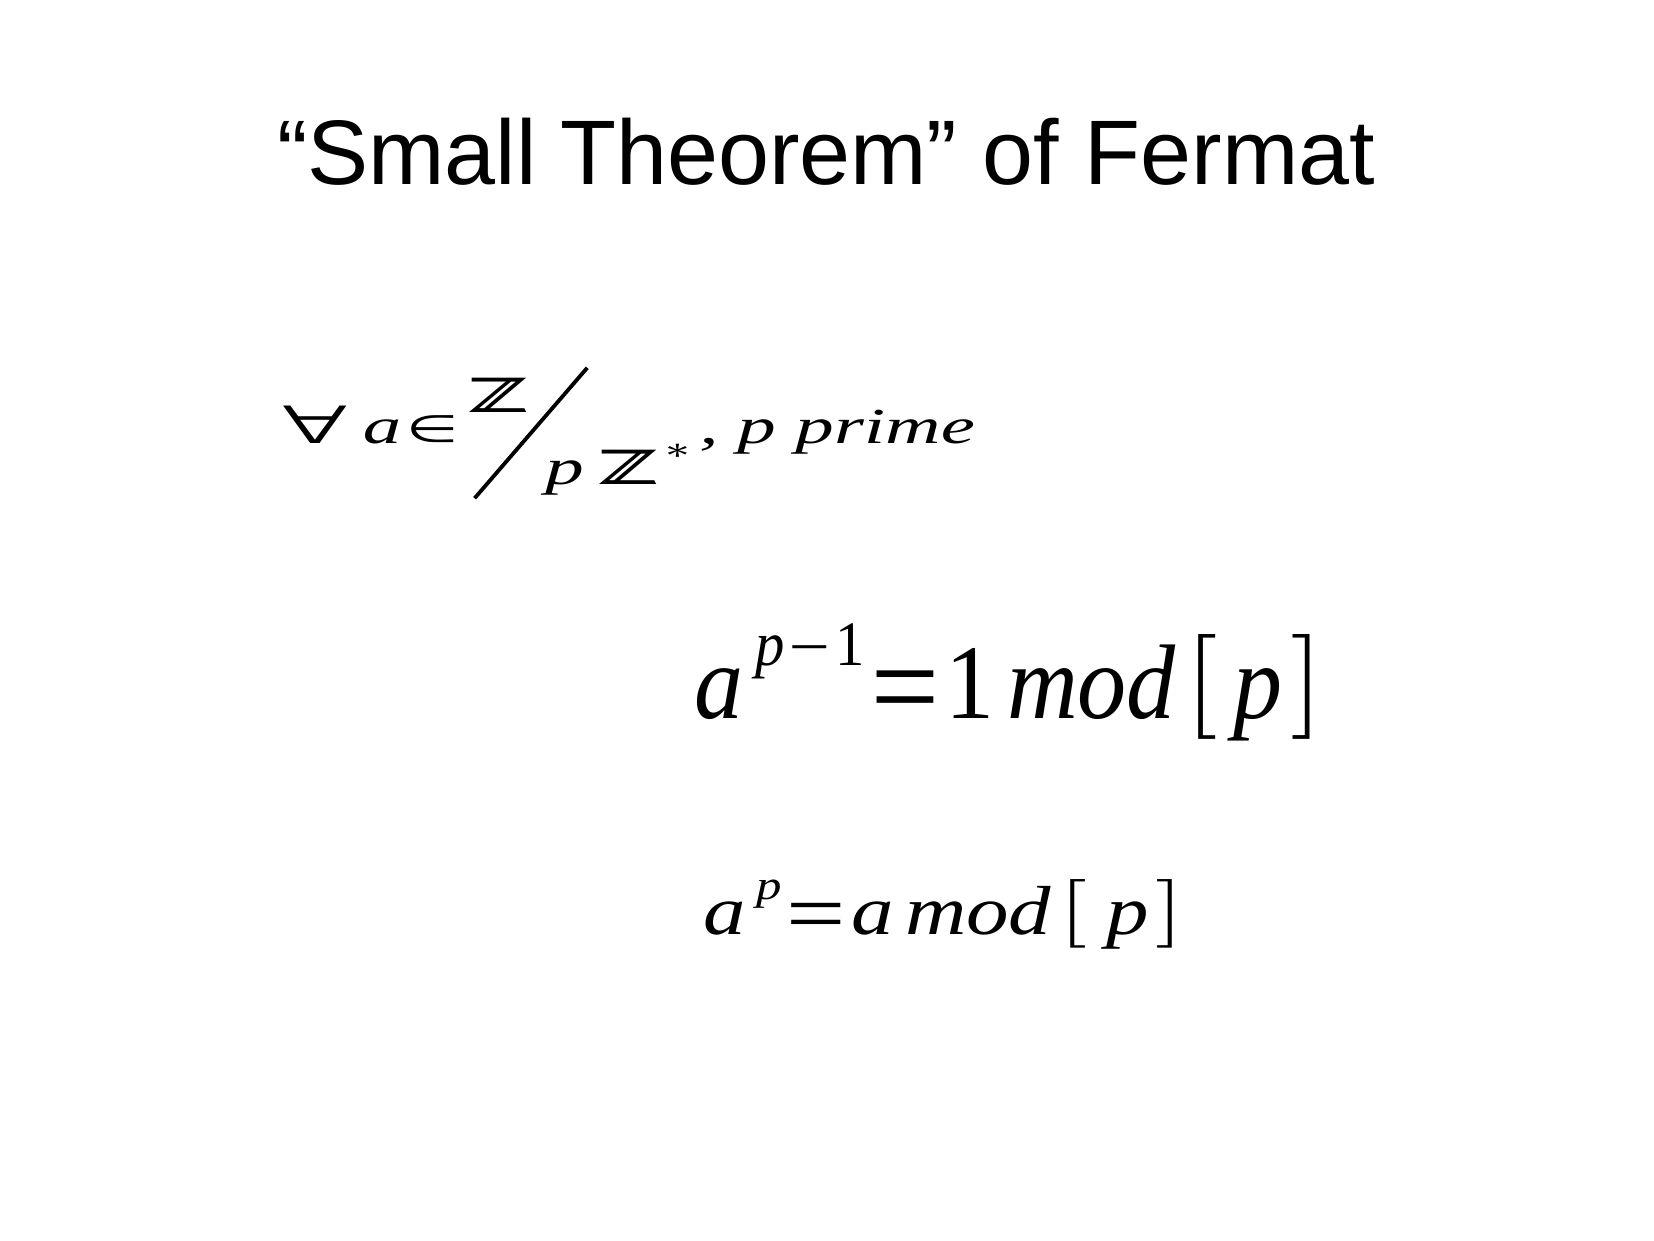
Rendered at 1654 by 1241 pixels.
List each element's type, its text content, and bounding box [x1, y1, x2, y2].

chart [681, 860, 1198, 949]
title “Small Theorem” of Fermat [82, 49, 1571, 257]
chart [261, 365, 994, 501]
chart [669, 605, 1342, 741]
